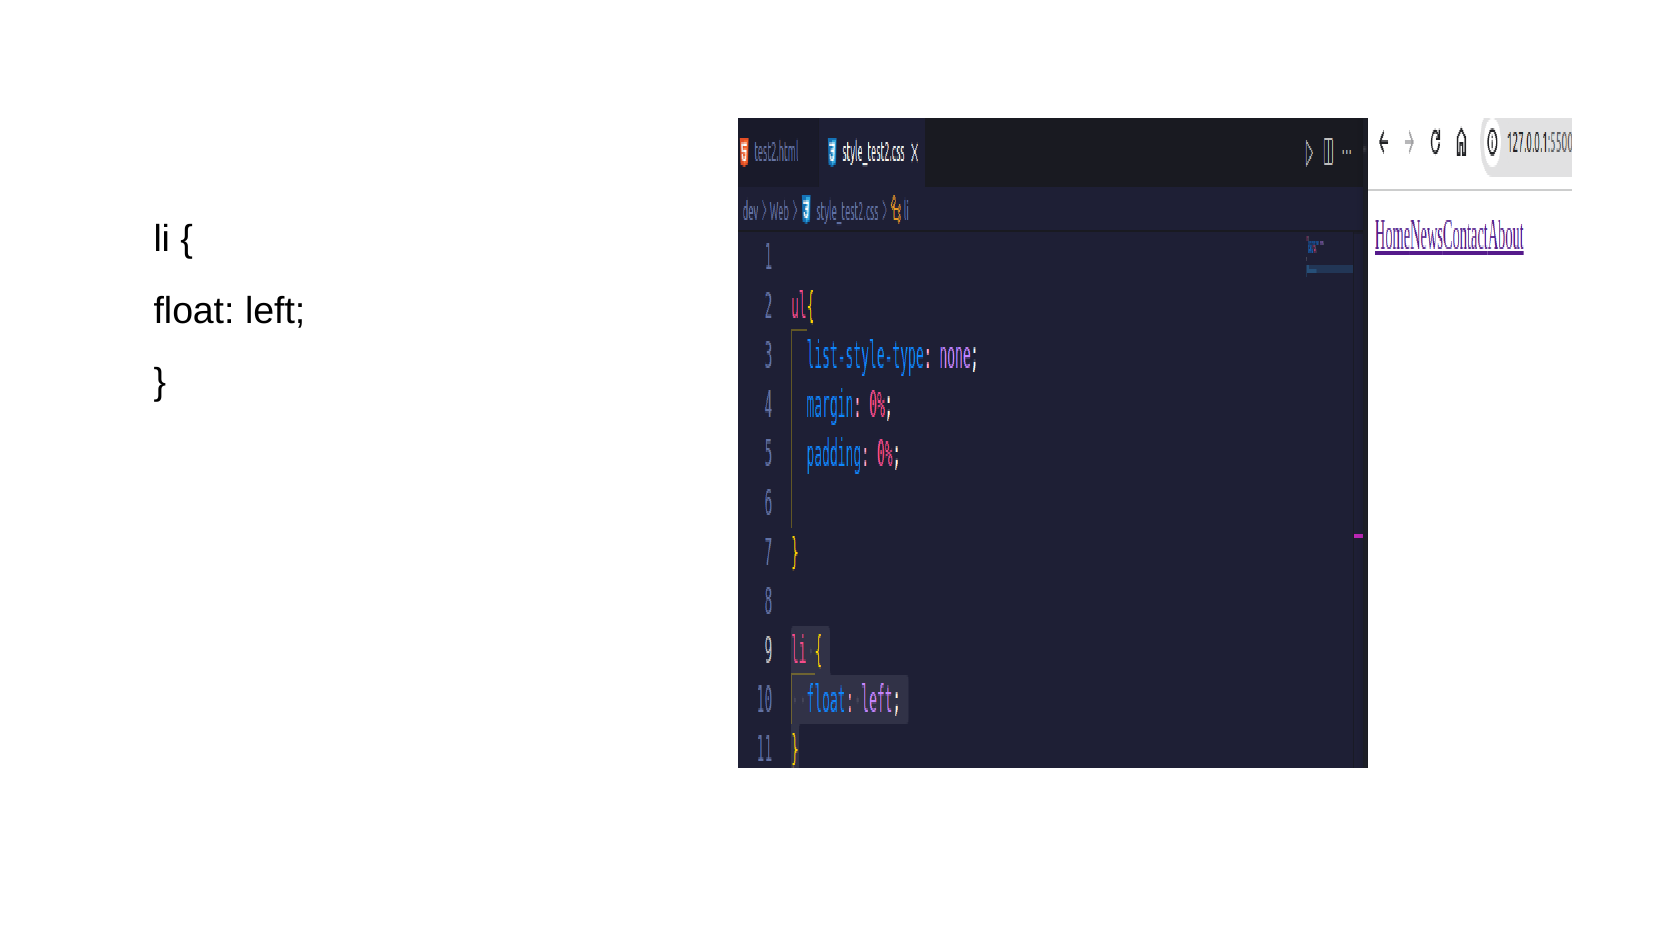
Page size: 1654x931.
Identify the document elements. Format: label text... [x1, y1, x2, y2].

list li { float: left; } [82, 217, 738, 758]
picture [738, 118, 1572, 768]
